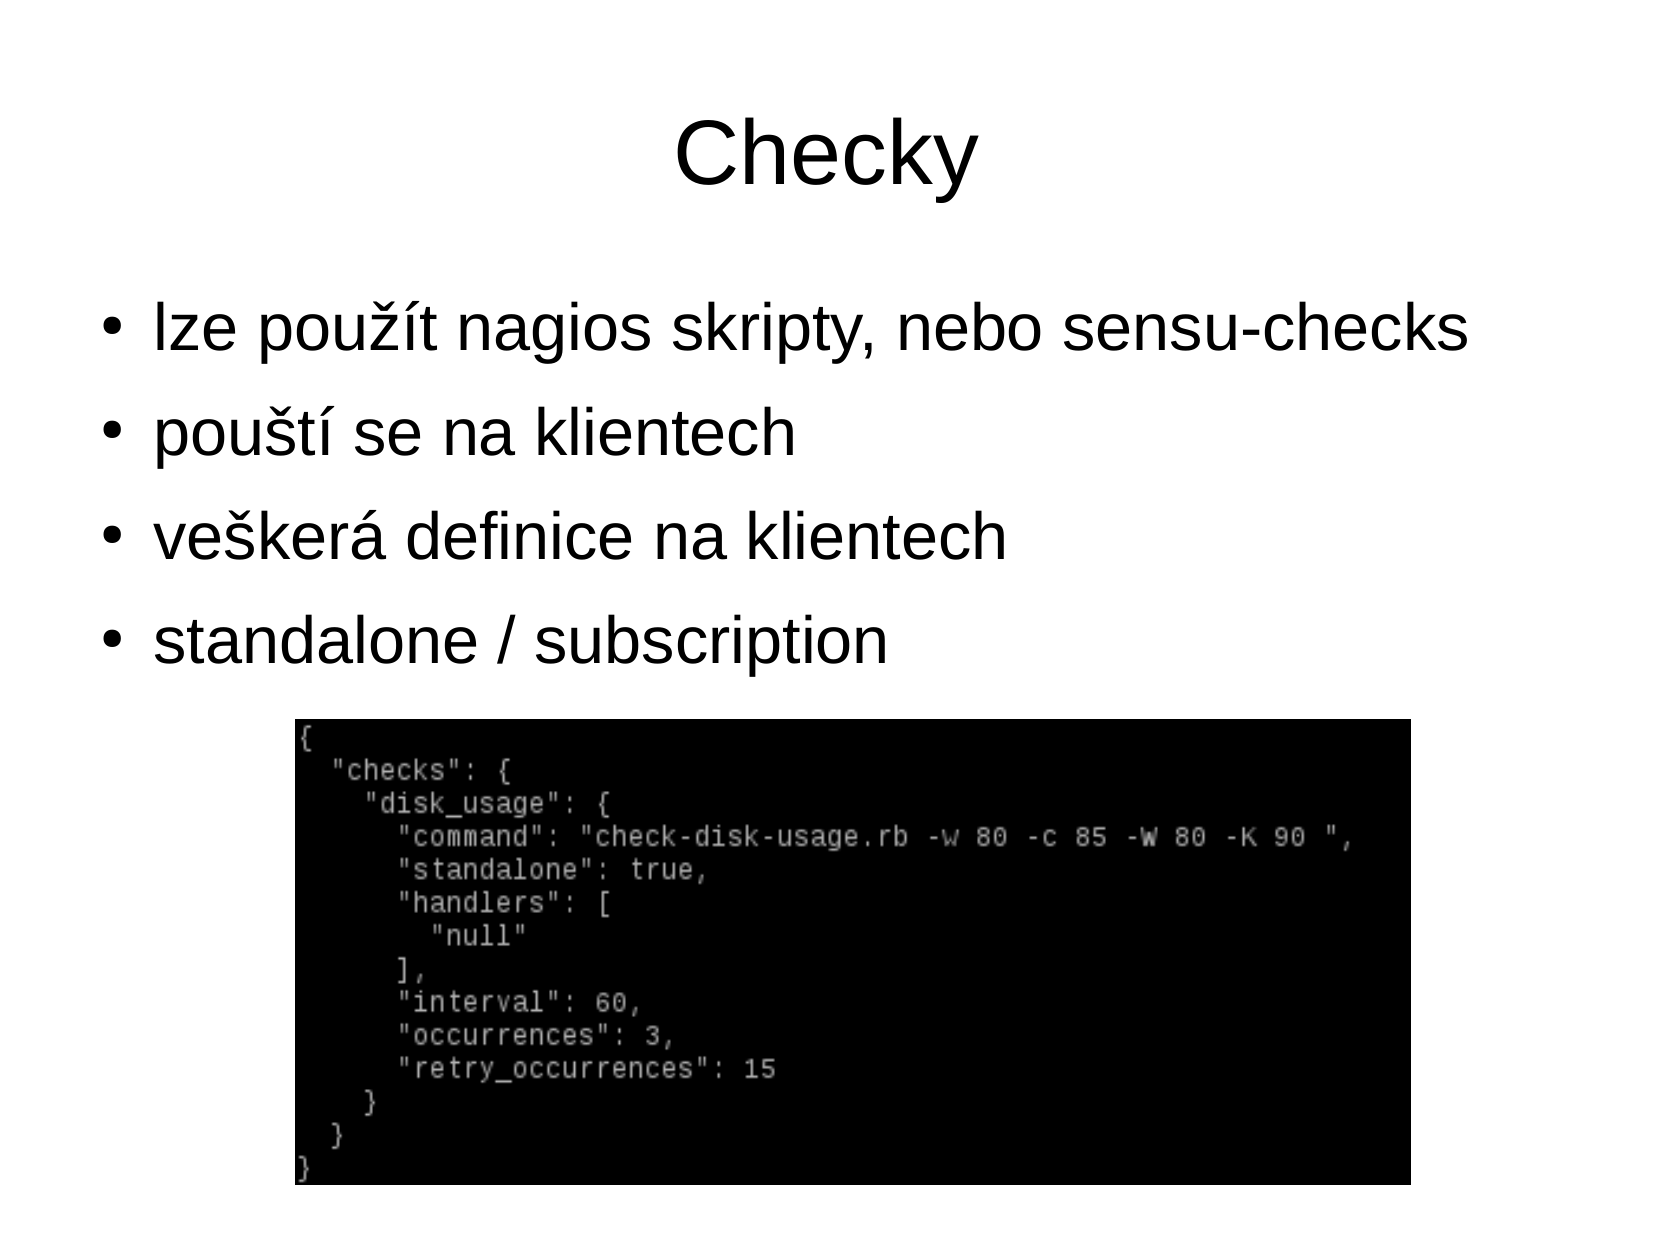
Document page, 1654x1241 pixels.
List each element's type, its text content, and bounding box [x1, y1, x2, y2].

picture [295, 719, 1411, 1186]
title Checky [82, 49, 1571, 257]
list lze použít nagios skripty, nebo sensu-checks pouští se na klientech veškerá definice na klientech standalone / subscription [82, 290, 1571, 1010]
